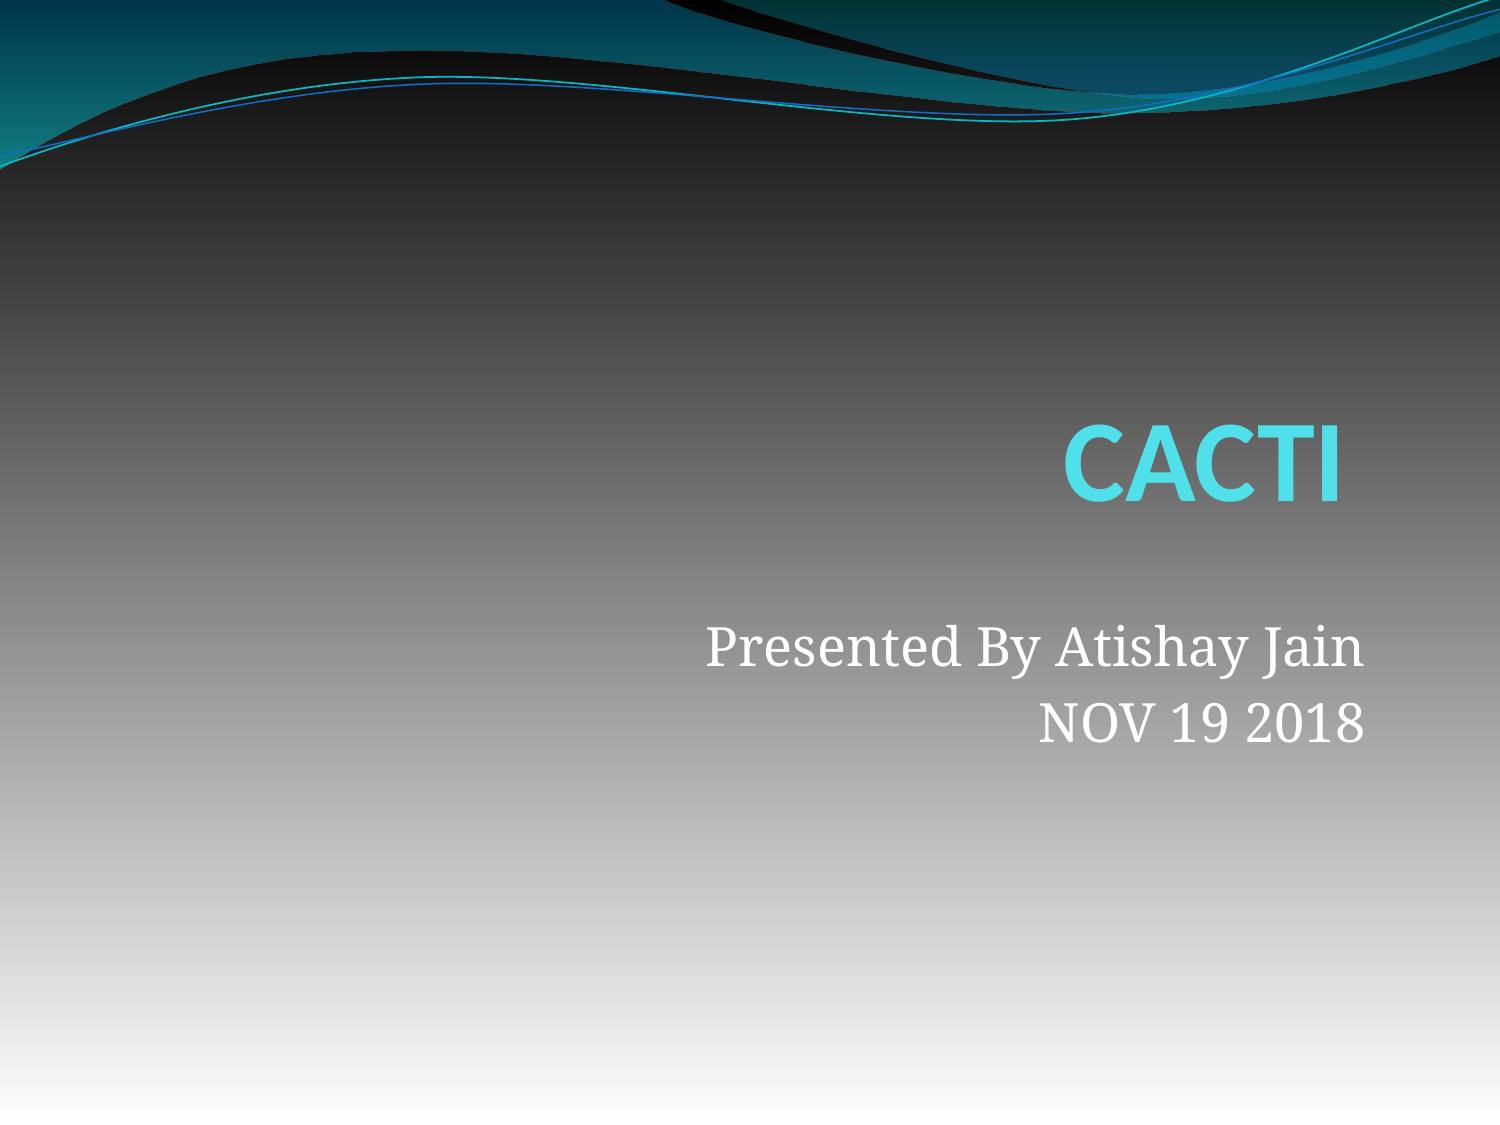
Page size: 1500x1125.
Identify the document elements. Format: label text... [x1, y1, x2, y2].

subtitle Presented By Atishay Jain NOV 19 2018 [87, 529, 1376, 818]
title CACTI [87, 224, 1376, 525]
